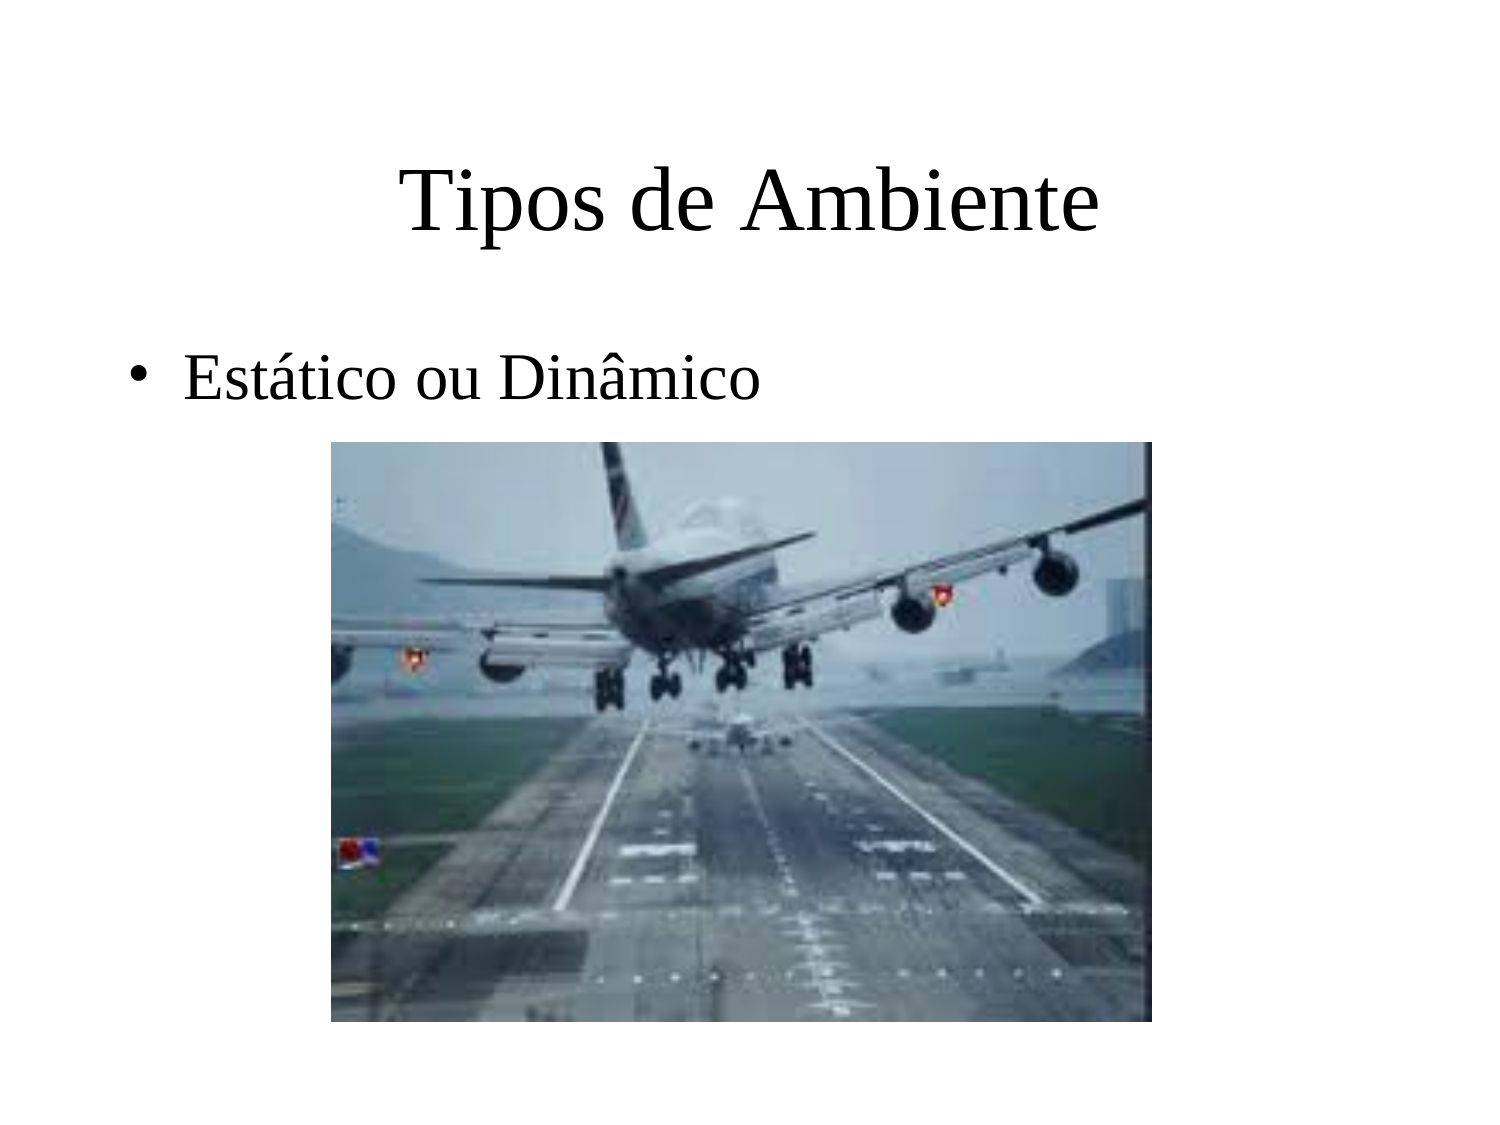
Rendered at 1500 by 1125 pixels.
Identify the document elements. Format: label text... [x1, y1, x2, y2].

picture [331, 442, 1152, 1022]
title Tipos de Ambiente [112, 99, 1388, 288]
list Estático ou Dinâmico [112, 324, 1388, 1001]
